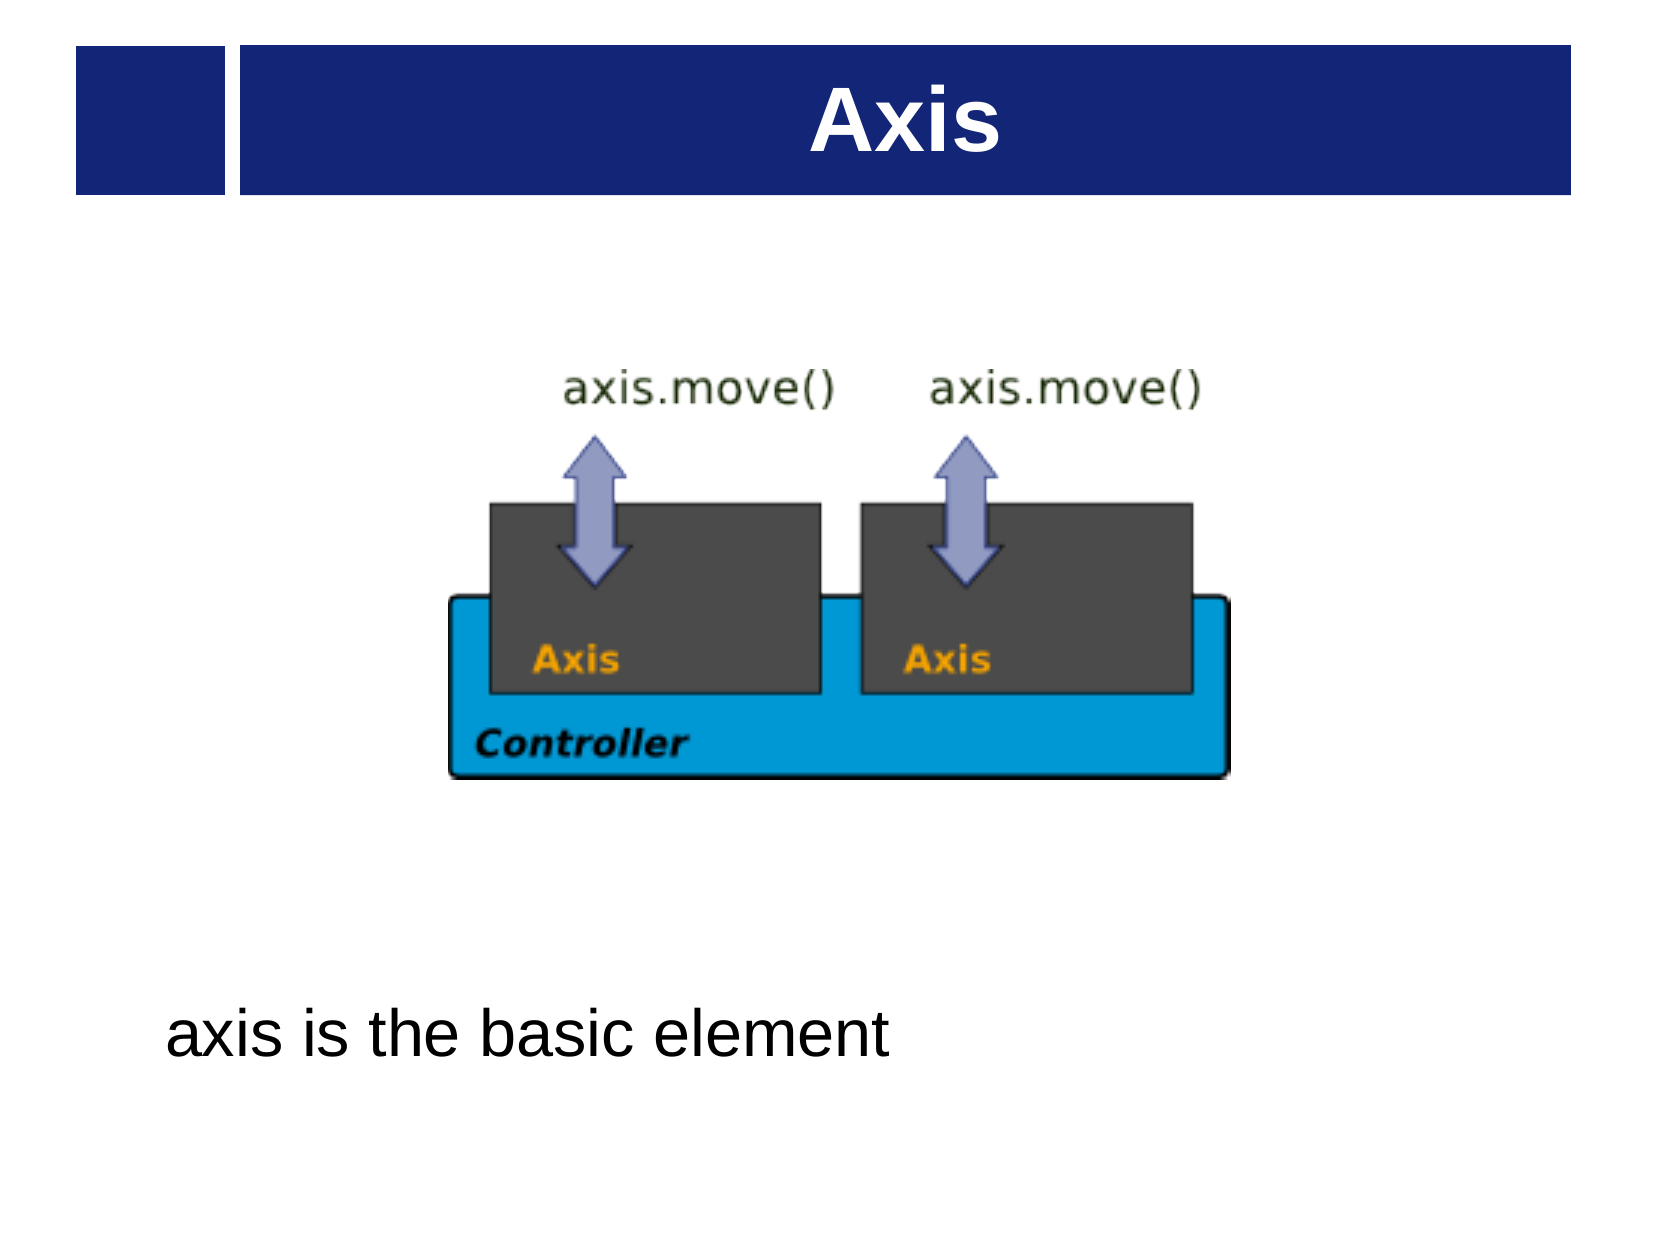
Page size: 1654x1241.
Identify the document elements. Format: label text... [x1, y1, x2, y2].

text_box [75, 45, 226, 196]
picture [448, 369, 1231, 781]
subtitle axis is the basic element [165, 942, 1489, 1126]
title Axis [240, 45, 1571, 196]
